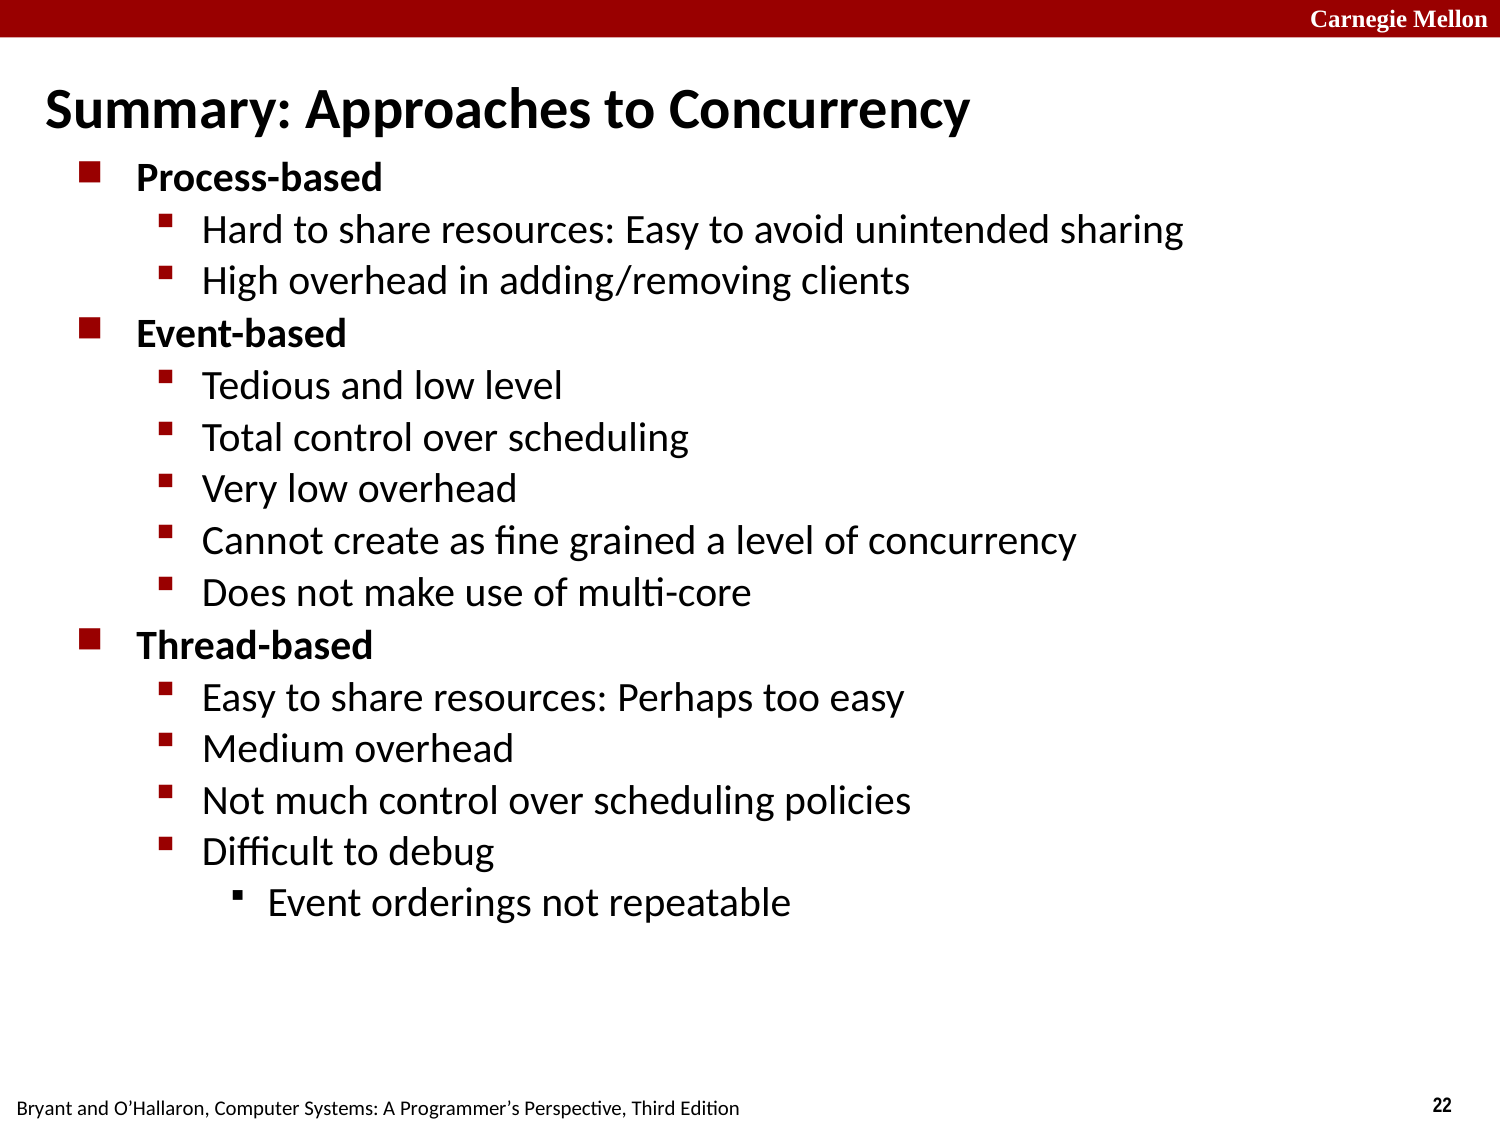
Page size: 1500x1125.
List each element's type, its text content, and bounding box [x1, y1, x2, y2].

list Process-based Hard to share resources: Easy to avoid unintended sharing High overhead in adding/removing clients Event-based Tedious and low level Total control over scheduling Very low overhead Cannot create as fine grained a level of concurrency Does not make use of multi-core Thread-based Easy to share resources: Perhaps too easy Medium overhead Not much control over scheduling policies Difficult to debug Event orderings not repeatable [65, 150, 1361, 1066]
title Summary: Approaches to Concurrency [30, 40, 1500, 169]
